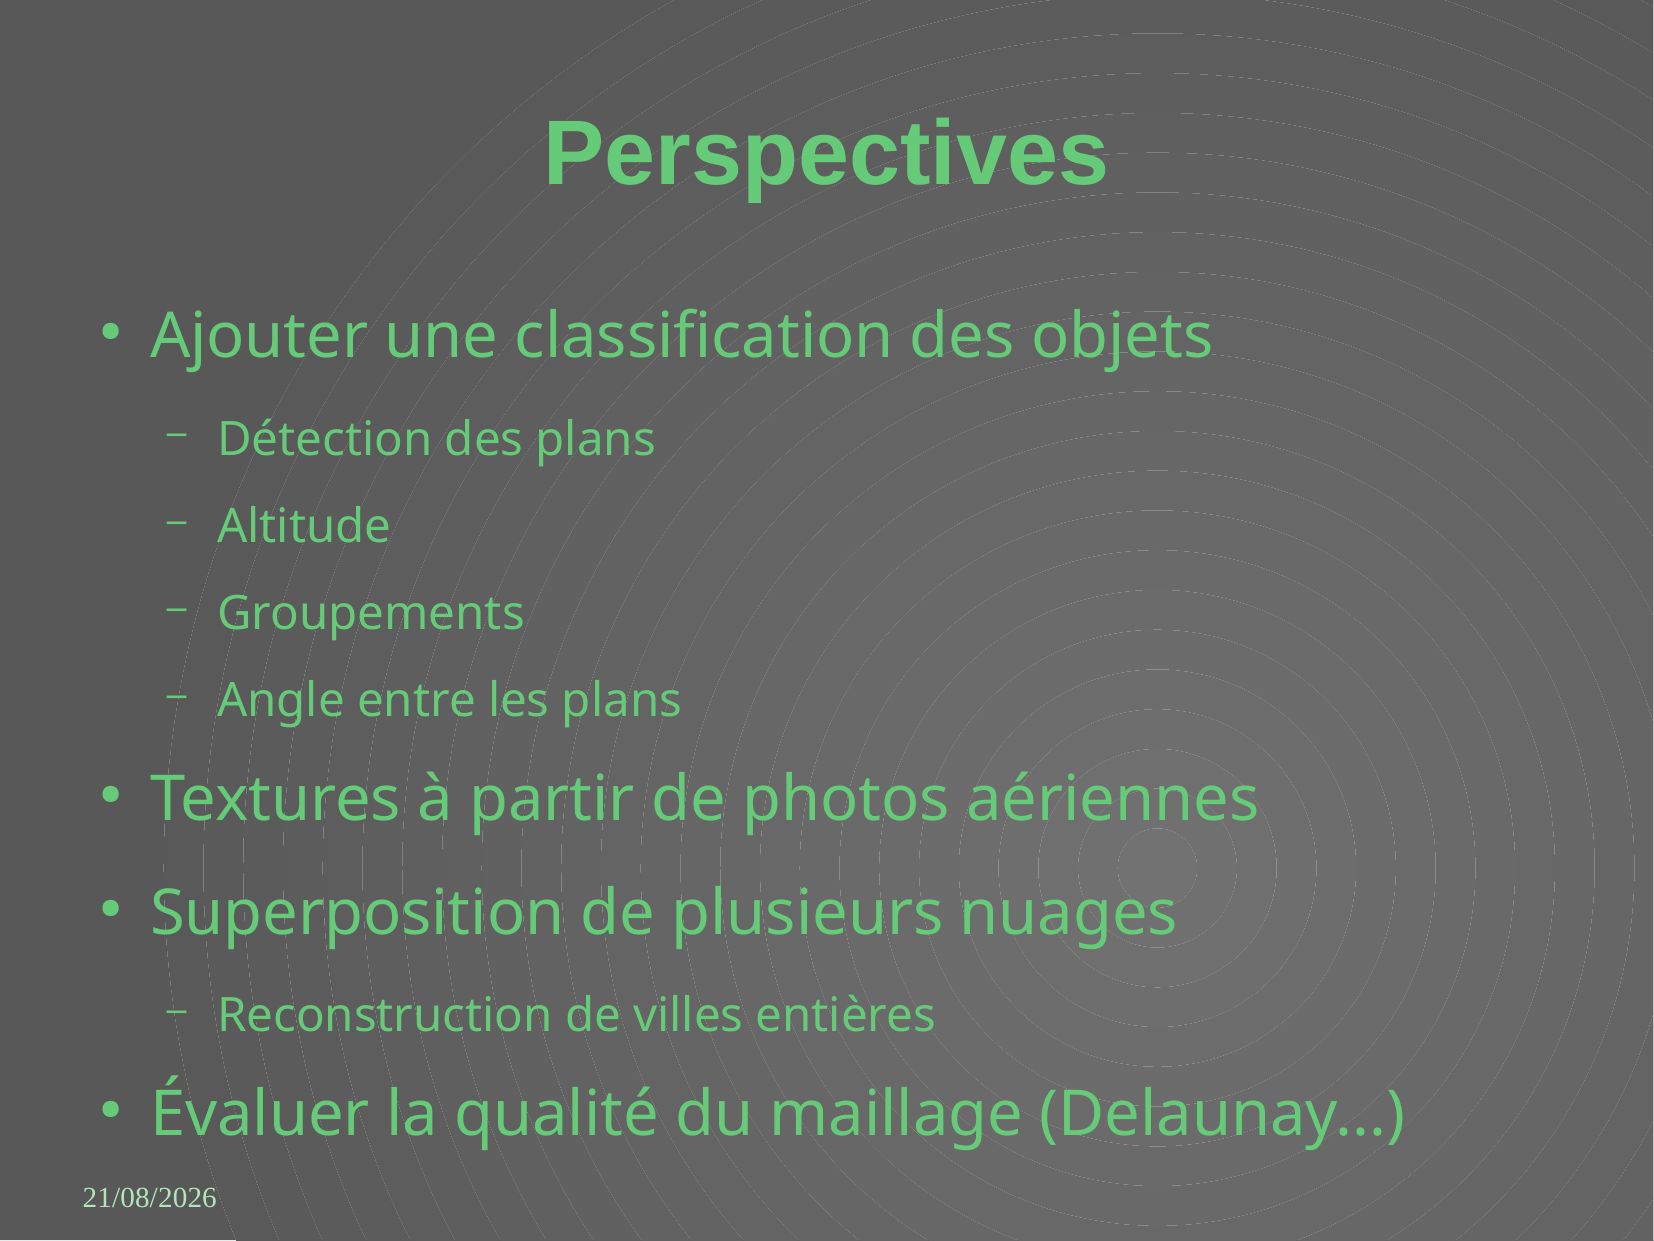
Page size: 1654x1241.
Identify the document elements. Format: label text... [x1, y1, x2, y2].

list Ajouter une classification des objets Détection des plans Altitude Groupements Angle entre les plans Textures à partir de photos aériennes Superposition de plusieurs nuages Reconstruction de villes entières Évaluer la qualité du maillage (Delaunay...) [82, 290, 1571, 1158]
title Perspectives [82, 49, 1571, 257]
